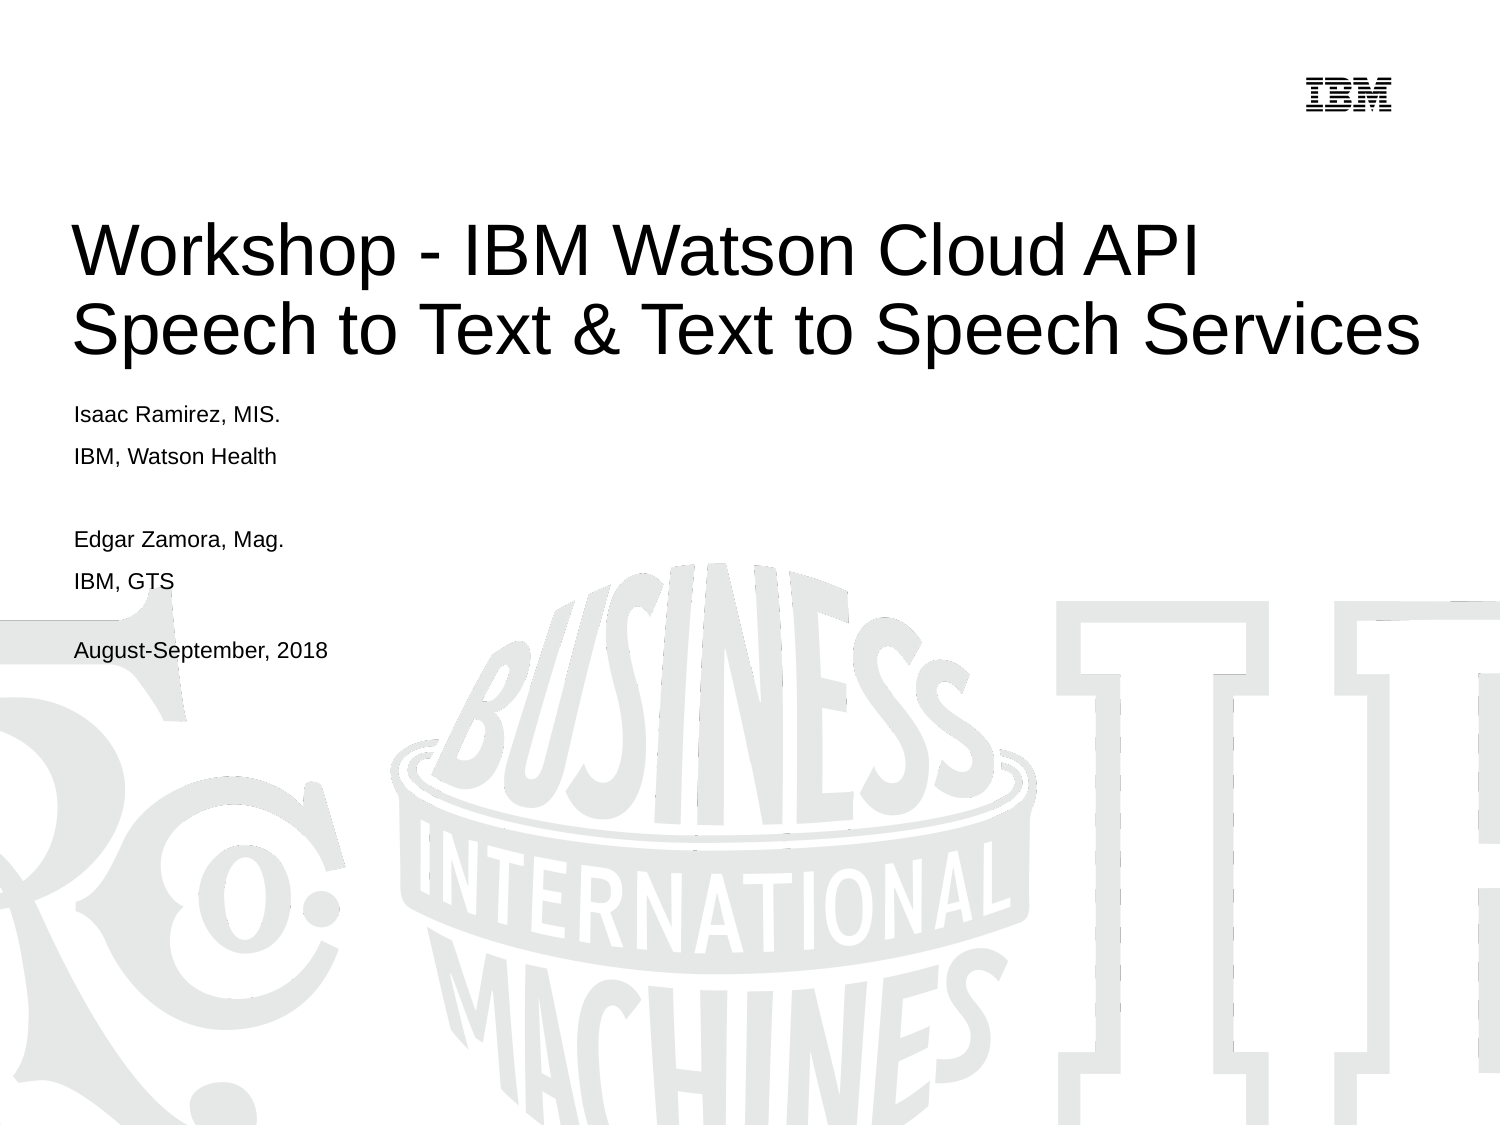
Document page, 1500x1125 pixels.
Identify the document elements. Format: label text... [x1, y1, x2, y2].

title Workshop - IBM Watson Cloud API Speech to Text & Text to Speech Services [56, 205, 1447, 466]
subtitle Isaac Ramirez, MIS. IBM, Watson Health Edgar Zamora, Mag. IBM, GTS August-September, 2018 [59, 391, 1334, 672]
picture [0, 0, 1500, 1125]
